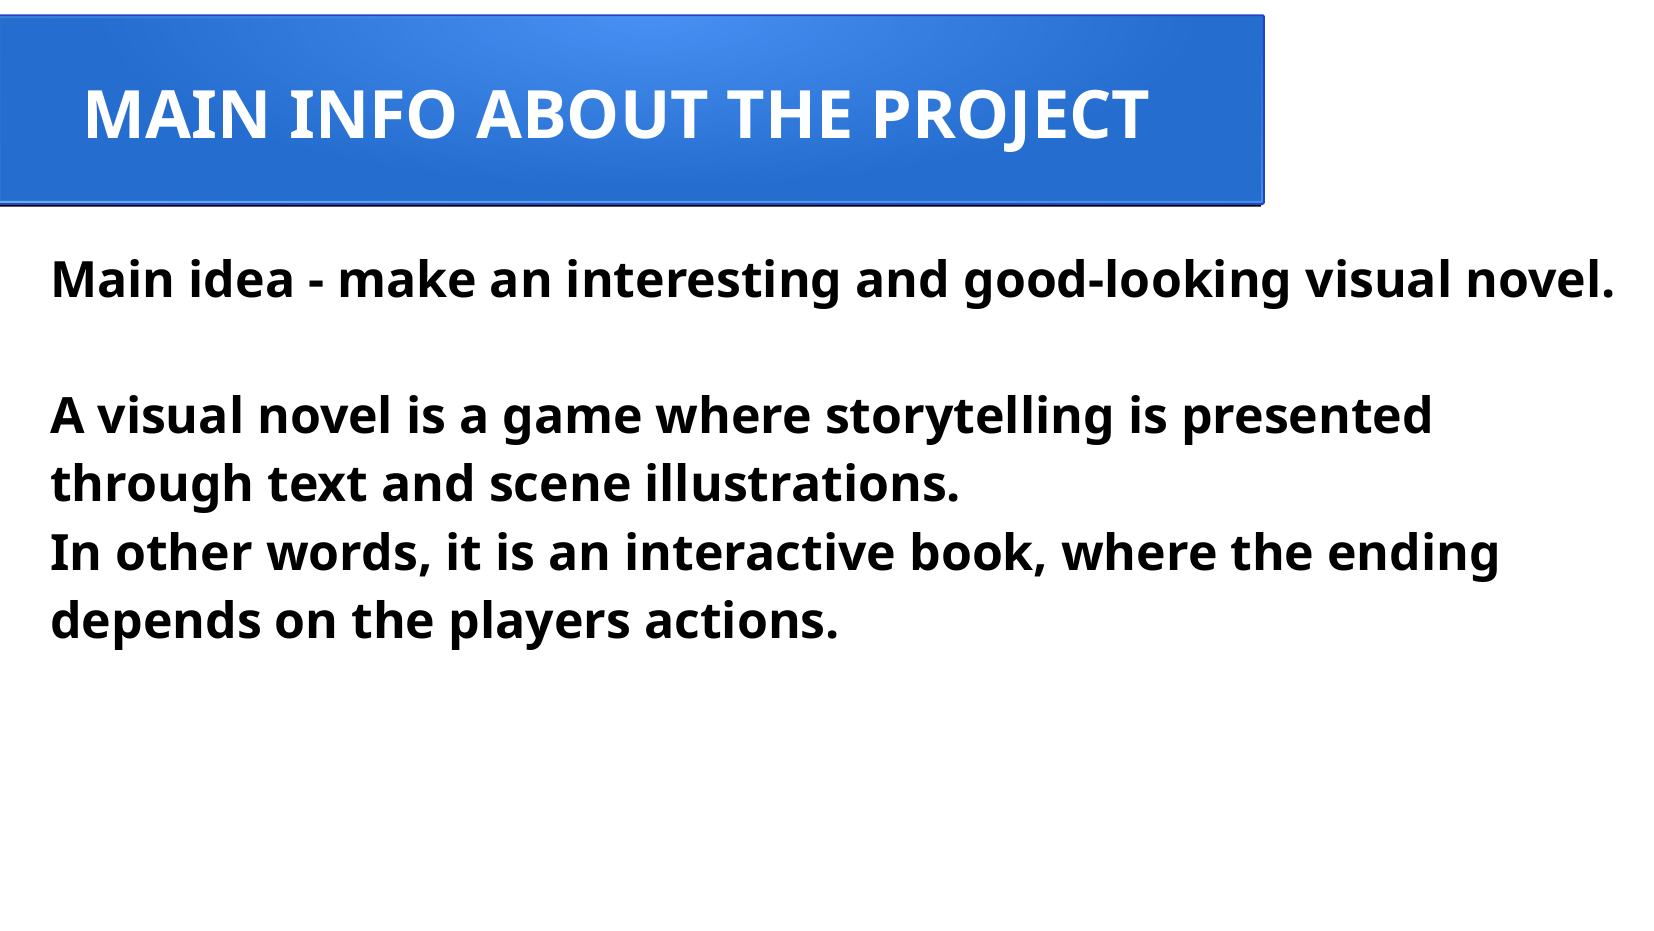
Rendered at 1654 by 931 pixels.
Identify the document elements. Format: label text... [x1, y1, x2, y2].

text_box Main idea - make an interesting and good-looking visual novel. A visual novel is a game where storytelling is presented through text and scene illustrations. In other words, it is an interactive book, where the ending depends on the players actions. [35, 236, 1570, 600]
title MAIN INFO ABOUT THE PROJECT [82, 35, 1235, 189]
